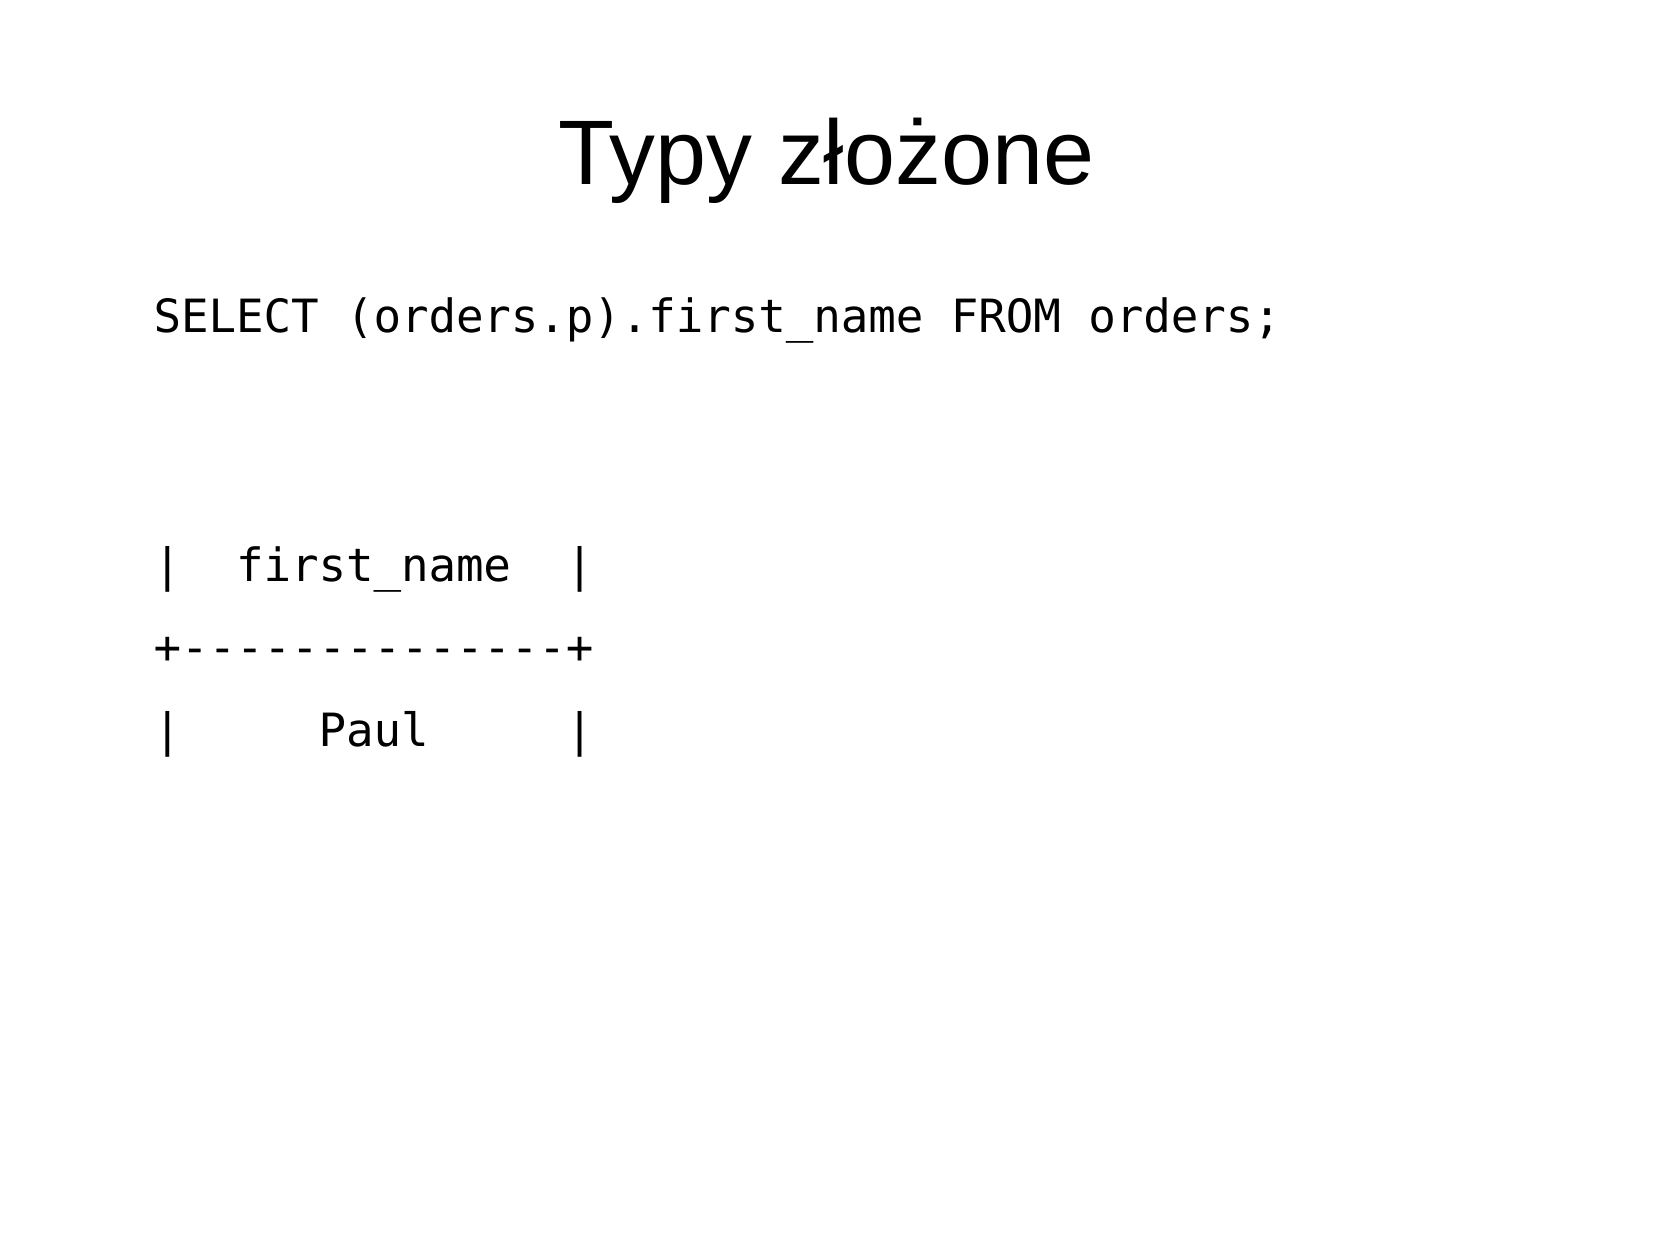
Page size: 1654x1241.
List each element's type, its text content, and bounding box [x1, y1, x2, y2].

title Typy złożone [82, 49, 1571, 257]
list SELECT (orders.p).first_name FROM orders; | first_name | +--------------+ | Paul | [82, 290, 1571, 1010]
